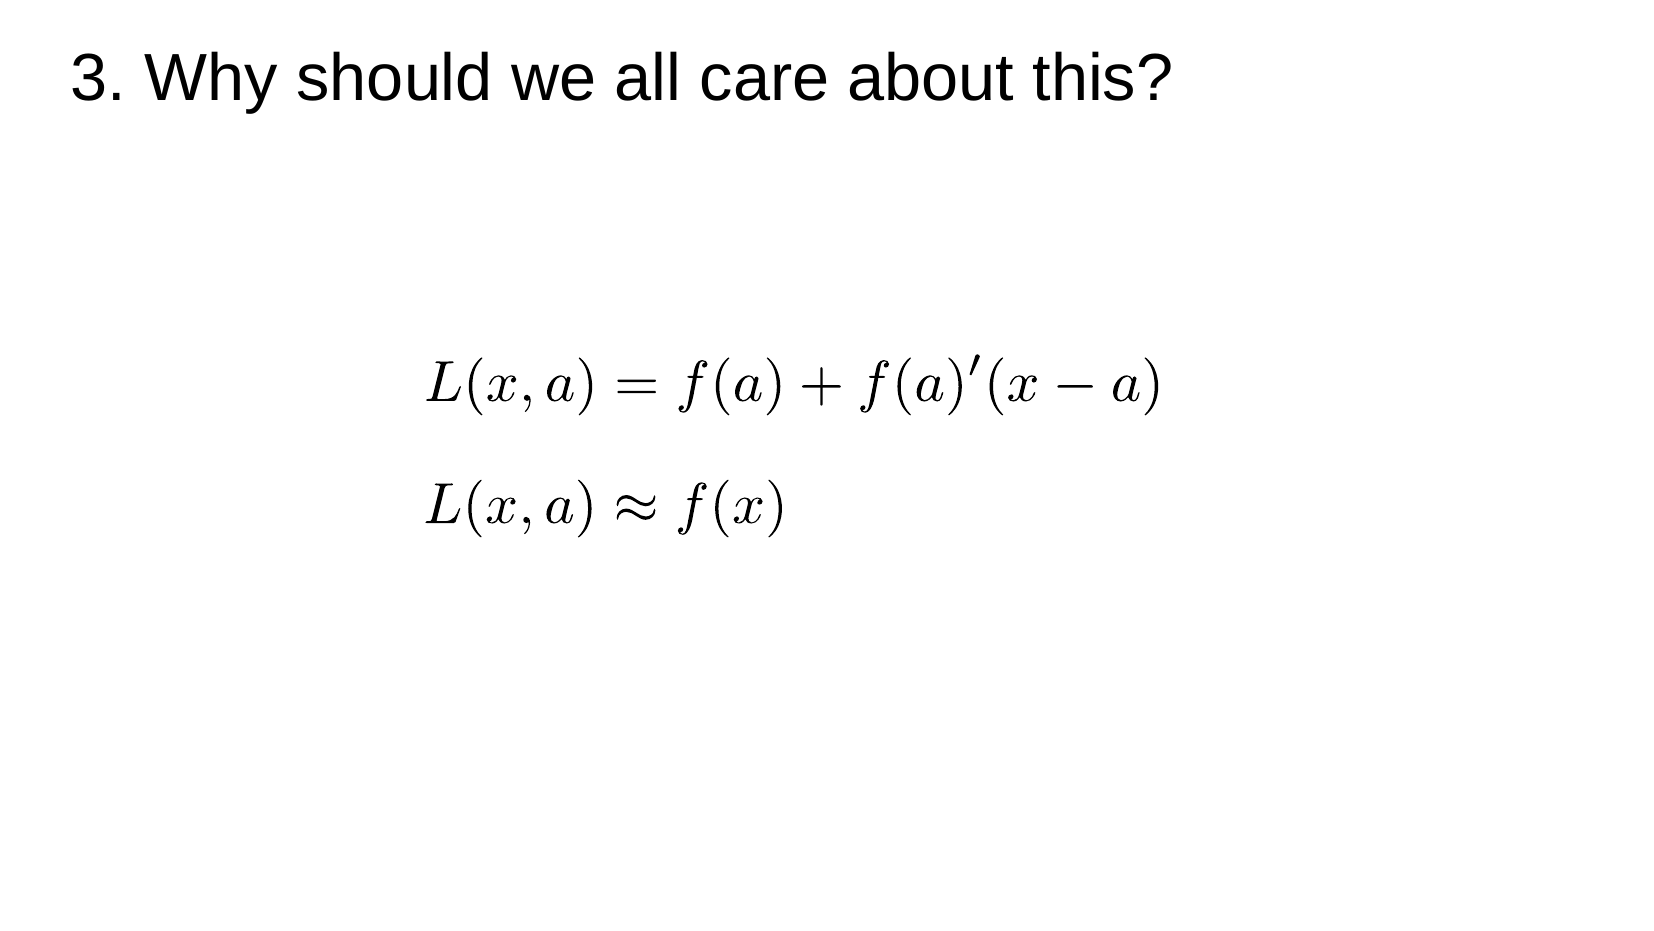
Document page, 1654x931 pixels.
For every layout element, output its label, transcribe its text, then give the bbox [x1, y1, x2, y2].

text_box [425, 354, 1159, 416]
text_box [425, 479, 782, 538]
title 3. Why should we all care about this? [0, 0, 1654, 156]
